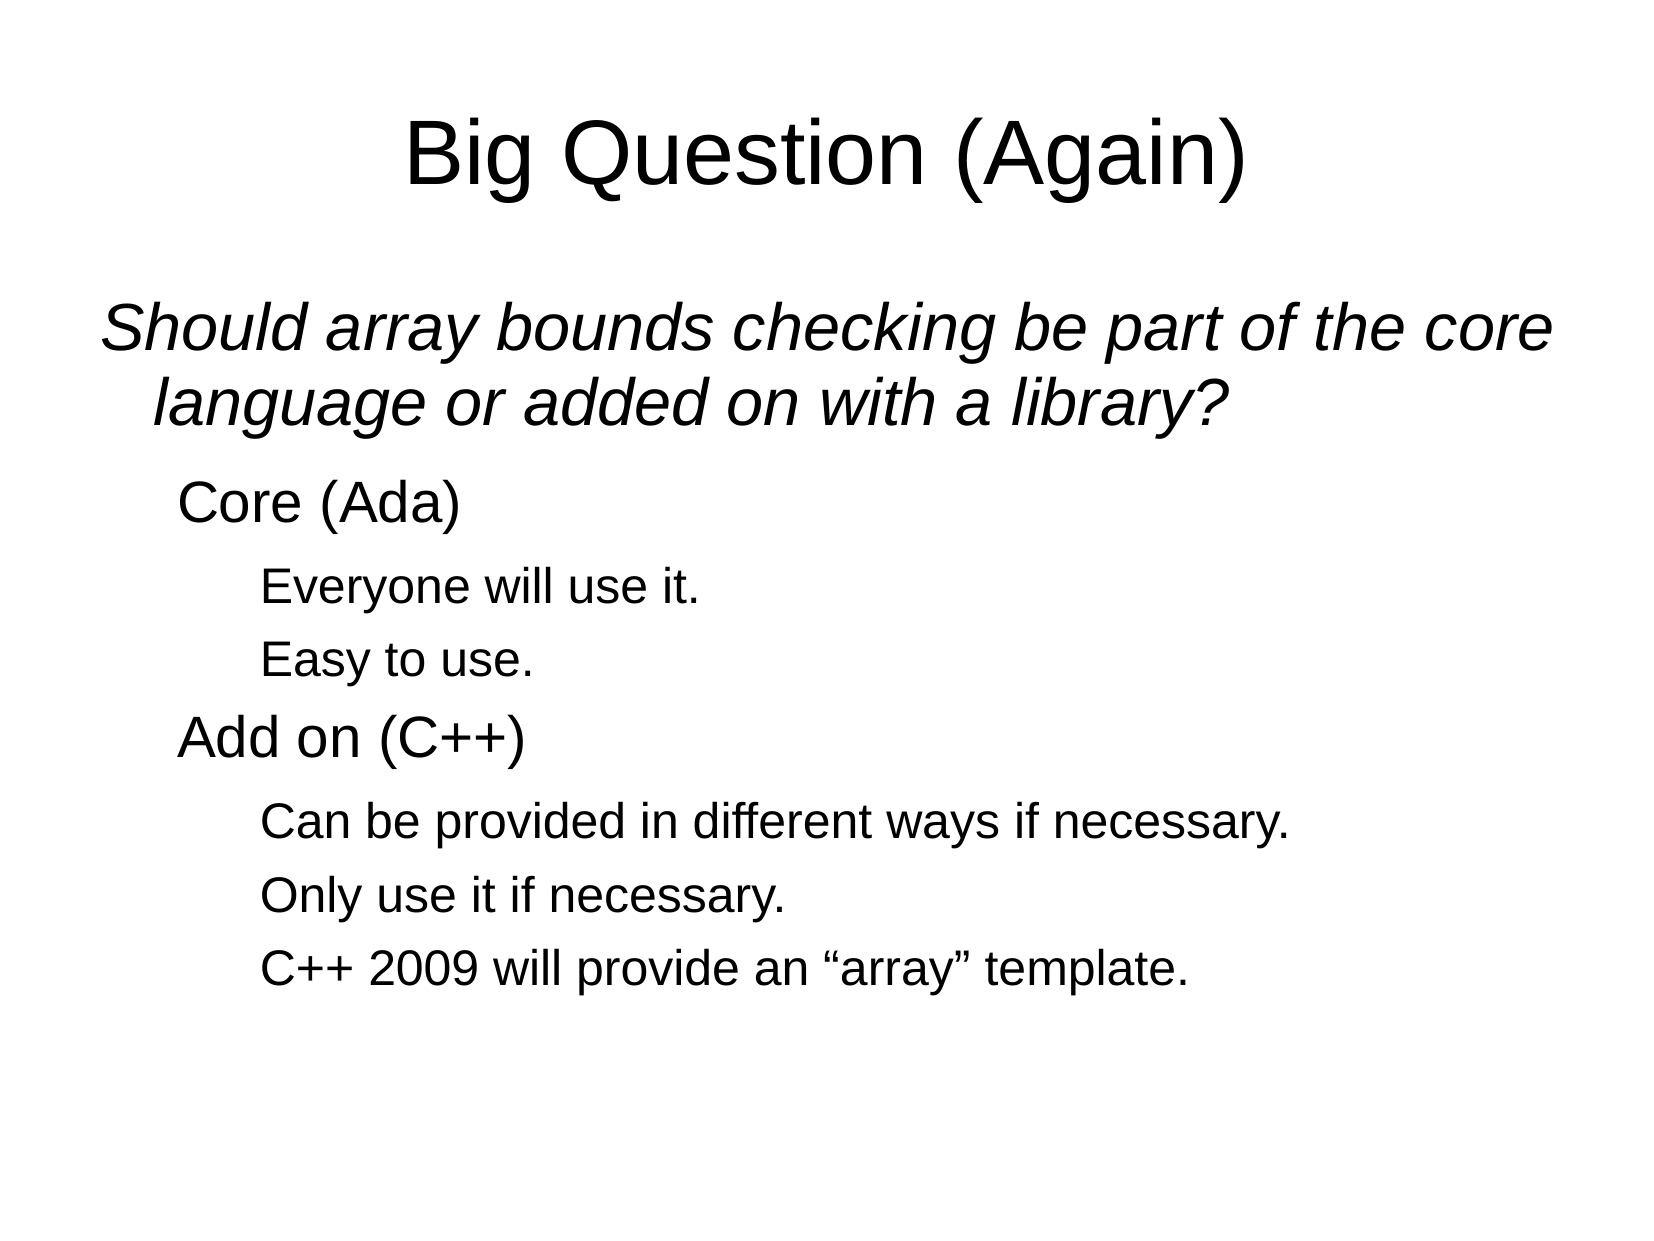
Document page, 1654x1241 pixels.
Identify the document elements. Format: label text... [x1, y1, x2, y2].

list Should array bounds checking be part of the core language or added on with a library? Core (Ada) Everyone will use it. Easy to use. Add on (C++) Can be provided in different ways if necessary. Only use it if necessary. C++ 2009 will provide an “array” template. [82, 290, 1571, 1094]
title Big Question (Again) [82, 49, 1571, 257]
